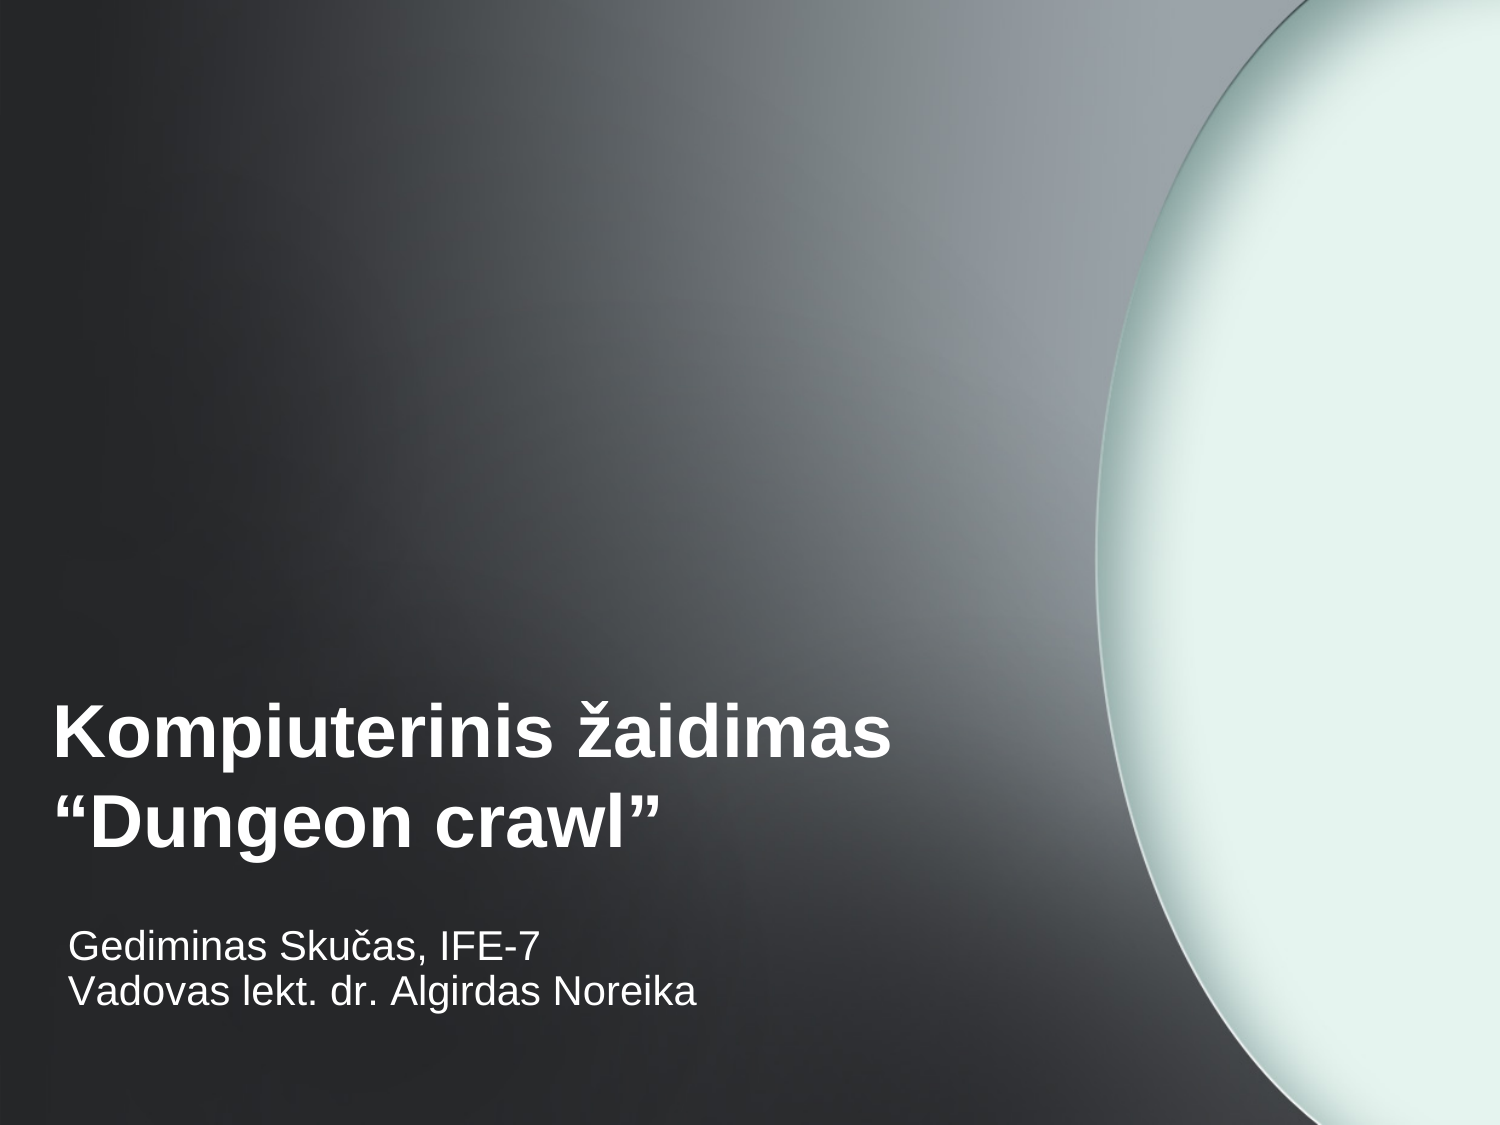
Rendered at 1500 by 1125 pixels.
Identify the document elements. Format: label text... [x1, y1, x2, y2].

subtitle Gediminas Skučas, IFE-7 Vadovas lekt. dr. Algirdas Noreika [53, 916, 892, 1125]
picture [0, 0, 1500, 1125]
title Kompiuterinis žaidimas “Dungeon crawl” [37, 675, 1051, 871]
